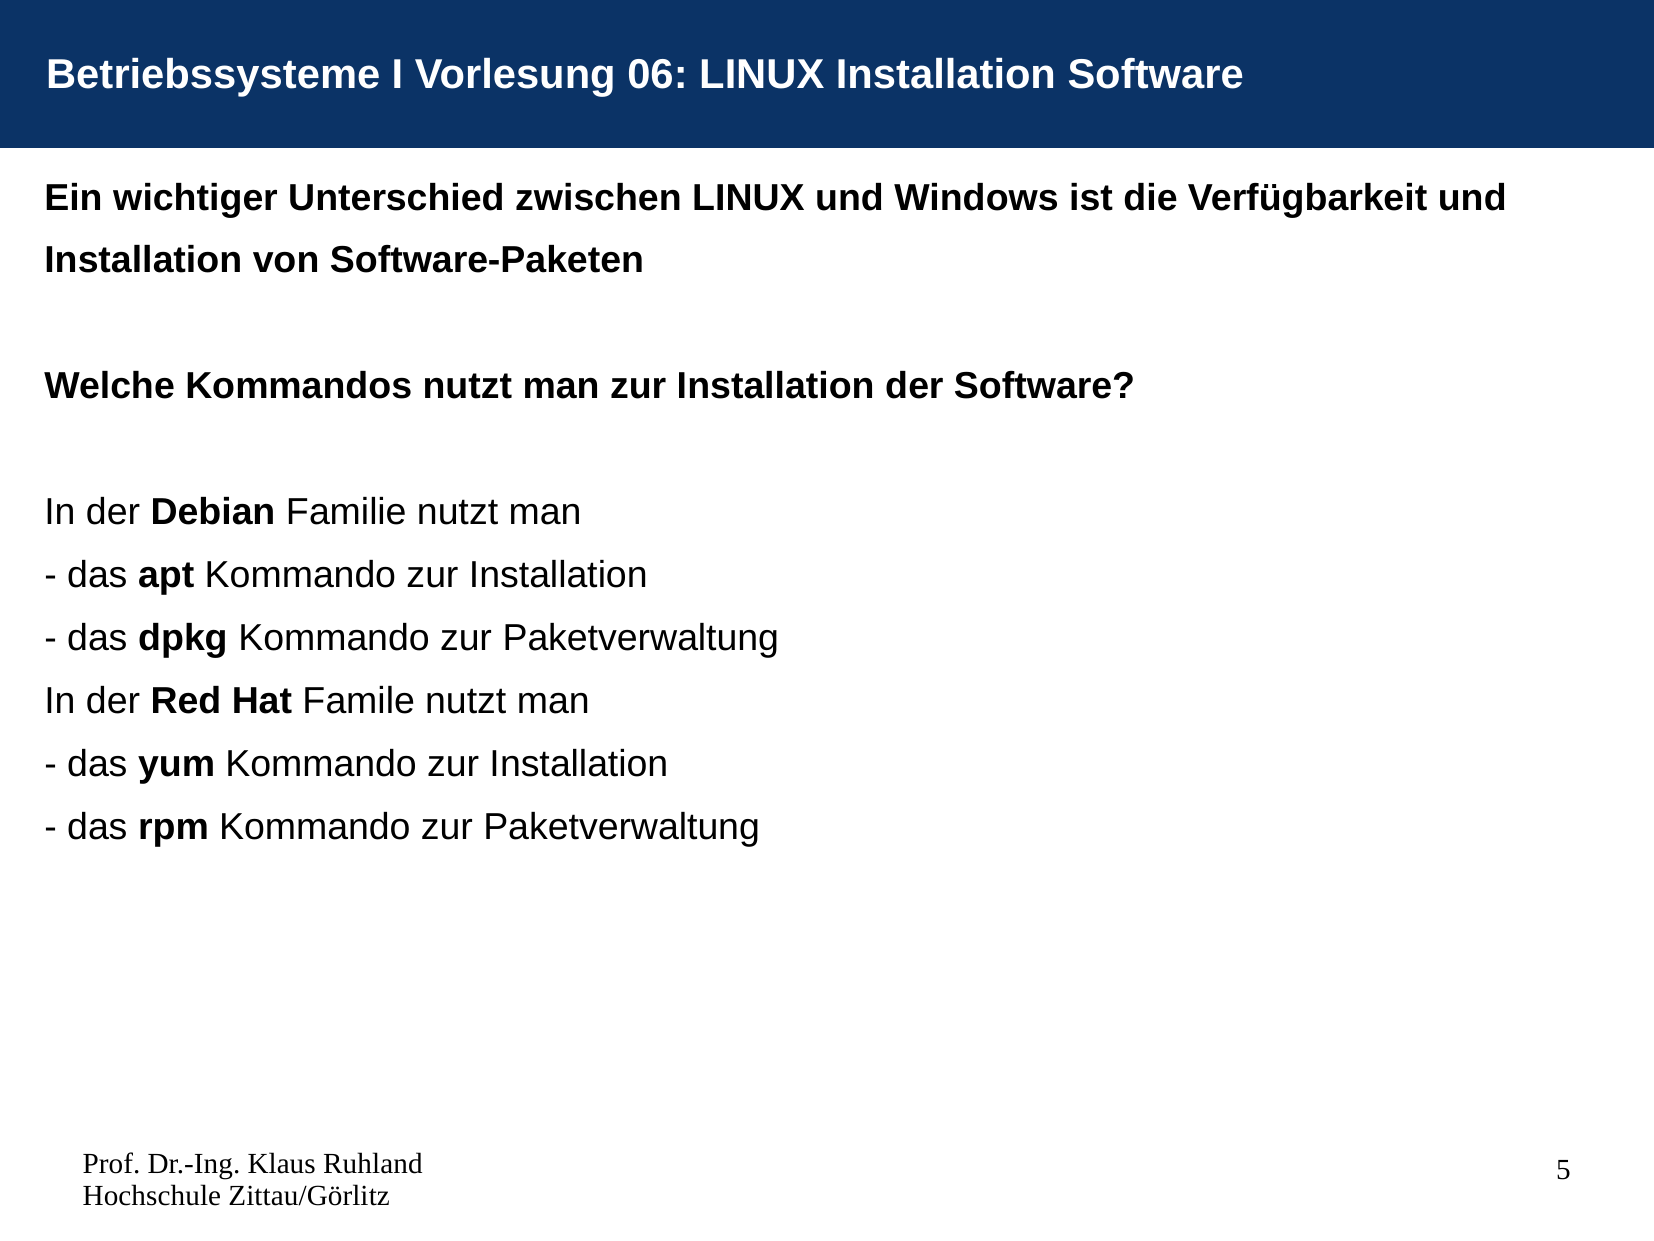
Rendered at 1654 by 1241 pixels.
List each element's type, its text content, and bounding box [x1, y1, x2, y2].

text_box Ein wichtiger Unterschied zwischen LINUX und Windows ist die Verfügbarkeit und Installation von Software-Paketen Welche Kommandos nutzt man zur Installation der Software? In der Debian Familie nutzt man - das apt Kommando zur Installation - das dpkg Kommando zur Paketverwaltung In der Red Hat Famile nutzt man - das yum Kommando zur Installation - das rpm Kommando zur Paketverwaltung [29, 147, 1565, 1121]
